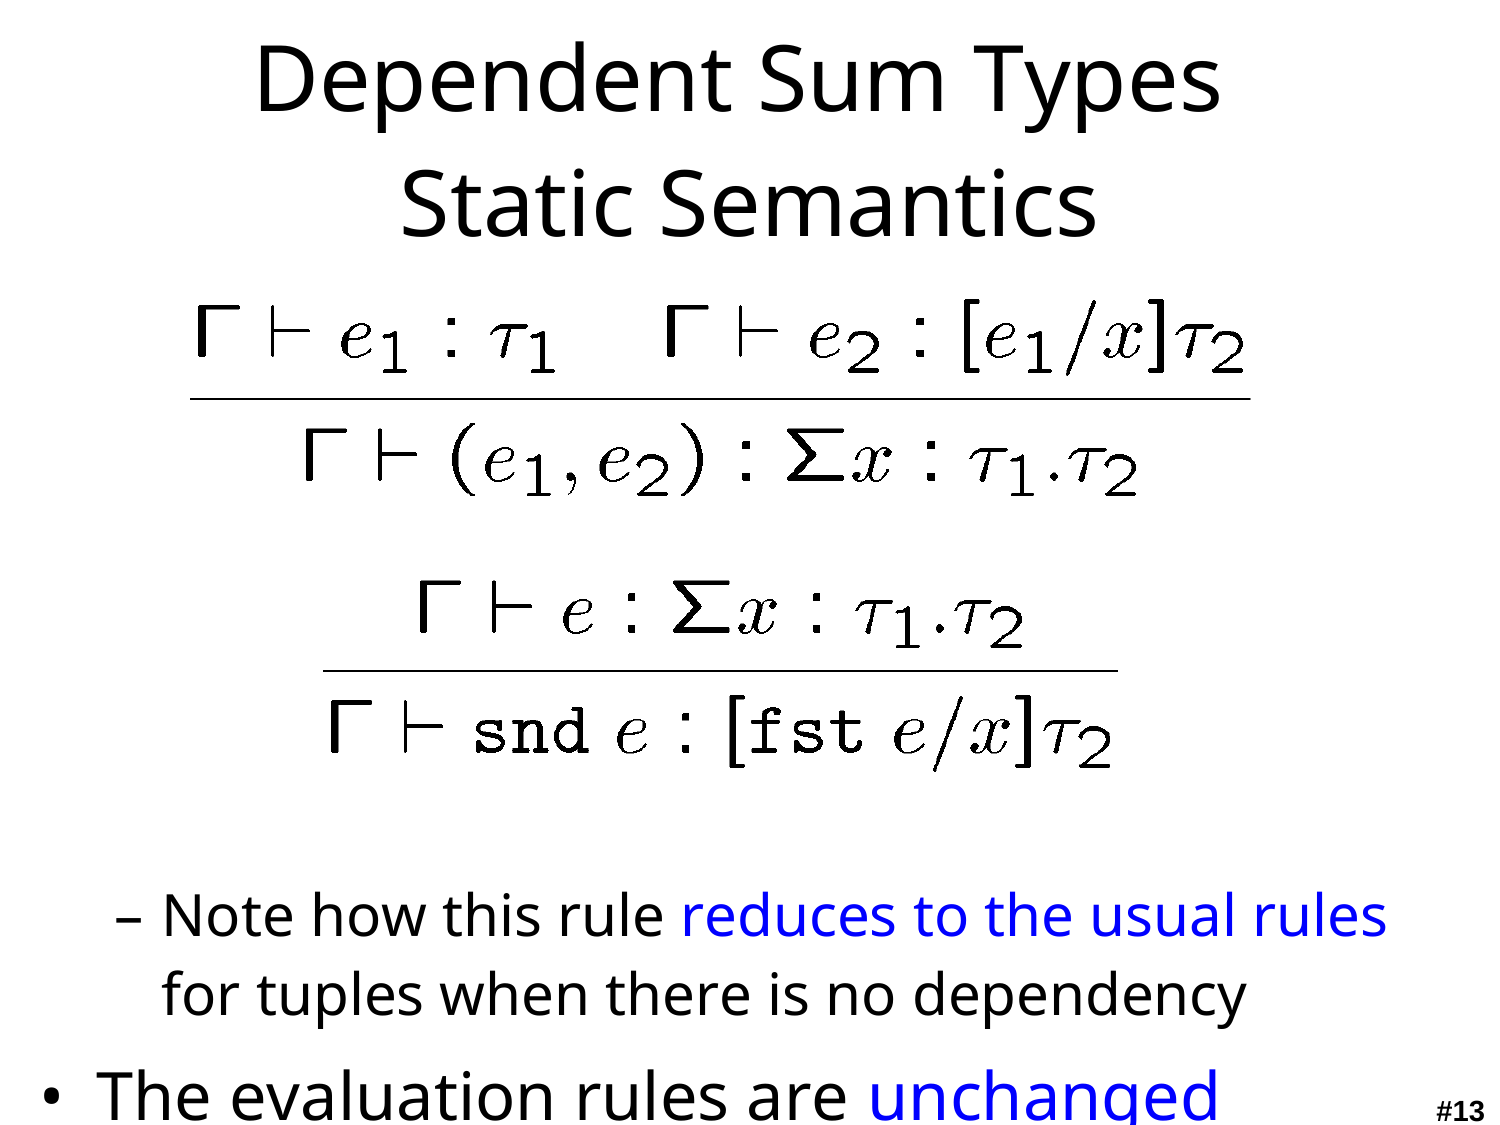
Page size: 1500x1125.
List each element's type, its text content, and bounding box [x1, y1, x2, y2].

picture [187, 299, 1251, 775]
list Note how this rule reduces to the usual rules for tuples when there is no dependency The evaluation rules are unchanged [24, 237, 1476, 1075]
title Dependent Sum Types Static Semantics [24, 24, 1476, 237]
